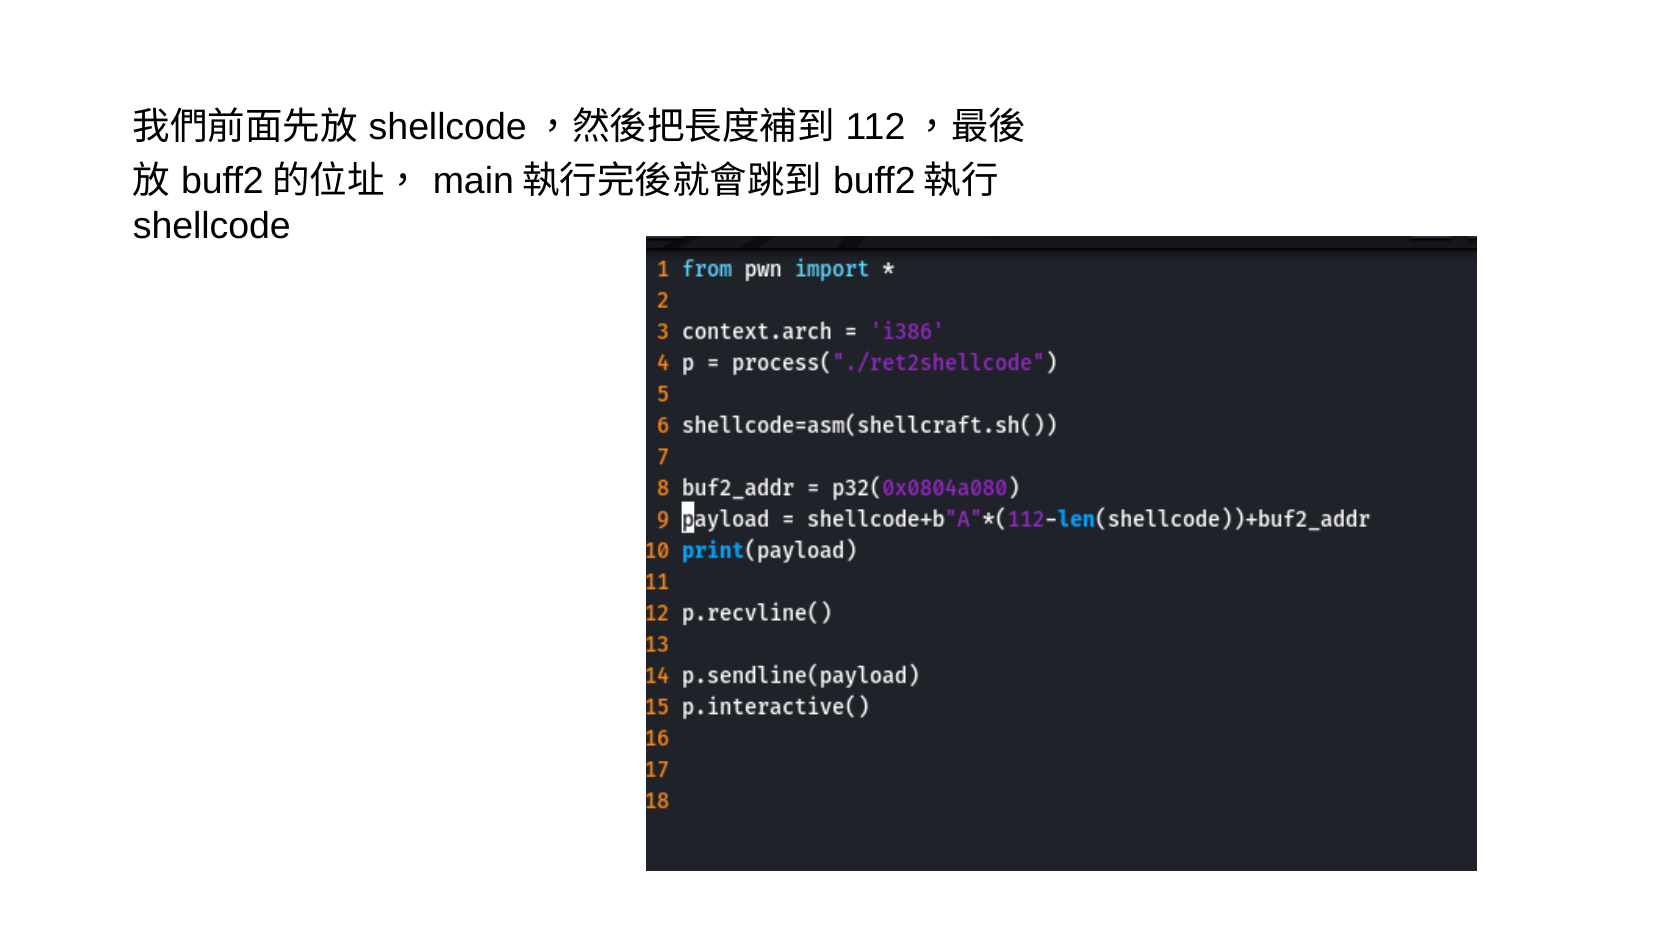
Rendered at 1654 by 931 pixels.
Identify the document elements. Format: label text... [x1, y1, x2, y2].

text_box 我們前面先放shellcode，然後把長度補到112，最後放buff2的位址，main執行完後就會跳到buff2執行shellcode [118, 88, 1063, 254]
picture [646, 236, 1477, 871]
